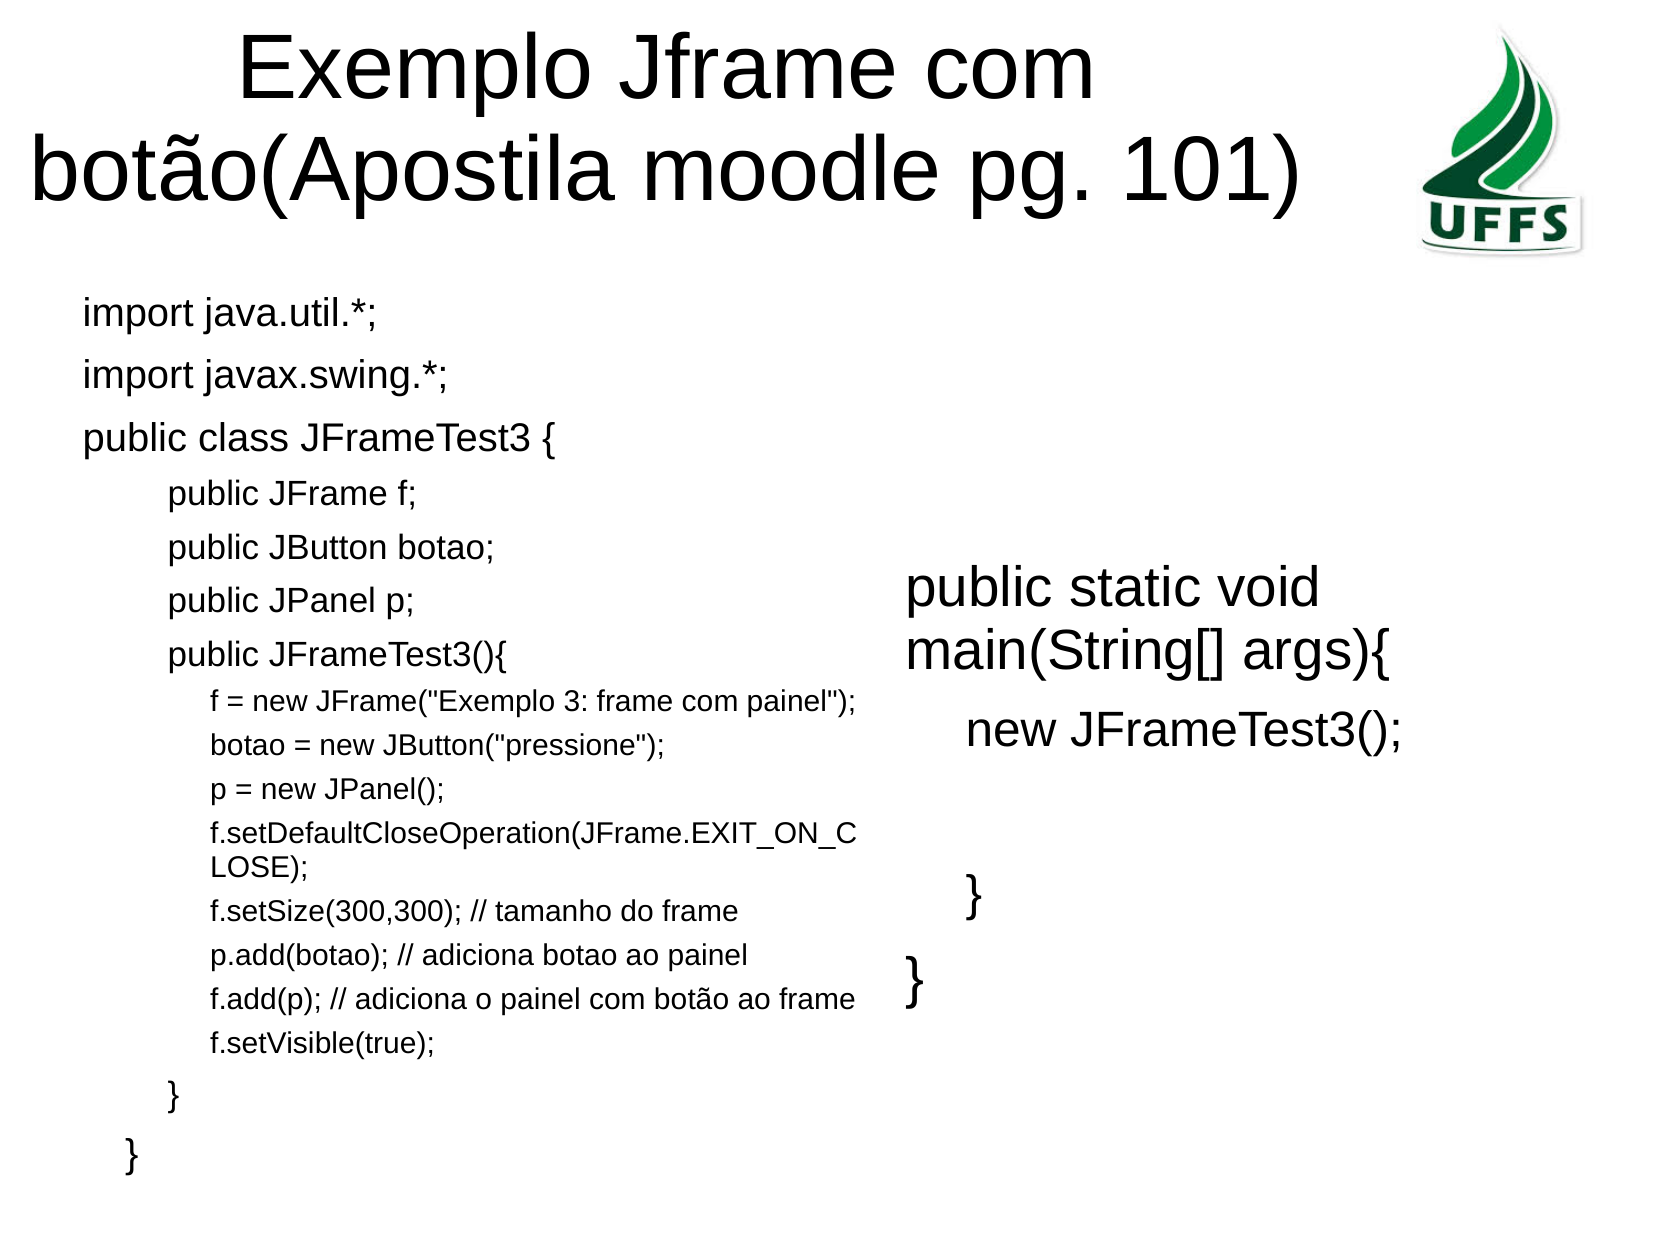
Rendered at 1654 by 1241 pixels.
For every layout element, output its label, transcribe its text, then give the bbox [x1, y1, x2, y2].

list import java.util.*; import javax.swing.*; public class JFrameTest3 { public JFrame f; public JButton botao; public JPanel p; public JFrameTest3(){ f = new JFrame("Exemplo 3: frame com painel"); botao = new JButton("pressione"); p = new JPanel(); f.setDefaultCloseOperation(JFrame.EXIT_ON_CLOSE); f.setSize(300,300); // tamanho do frame p.add(botao); // adiciona botao ao painel f.add(p); // adiciona o painel com botão ao frame f.setVisible(true); } } [82, 290, 875, 1205]
list public static void main(String[] args){ new JFrameTest3(); } } [845, 290, 1572, 1010]
picture [1381, 20, 1624, 272]
title Exemplo Jframe com botão(Apostila moodle pg. 101) [0, 0, 1335, 237]
